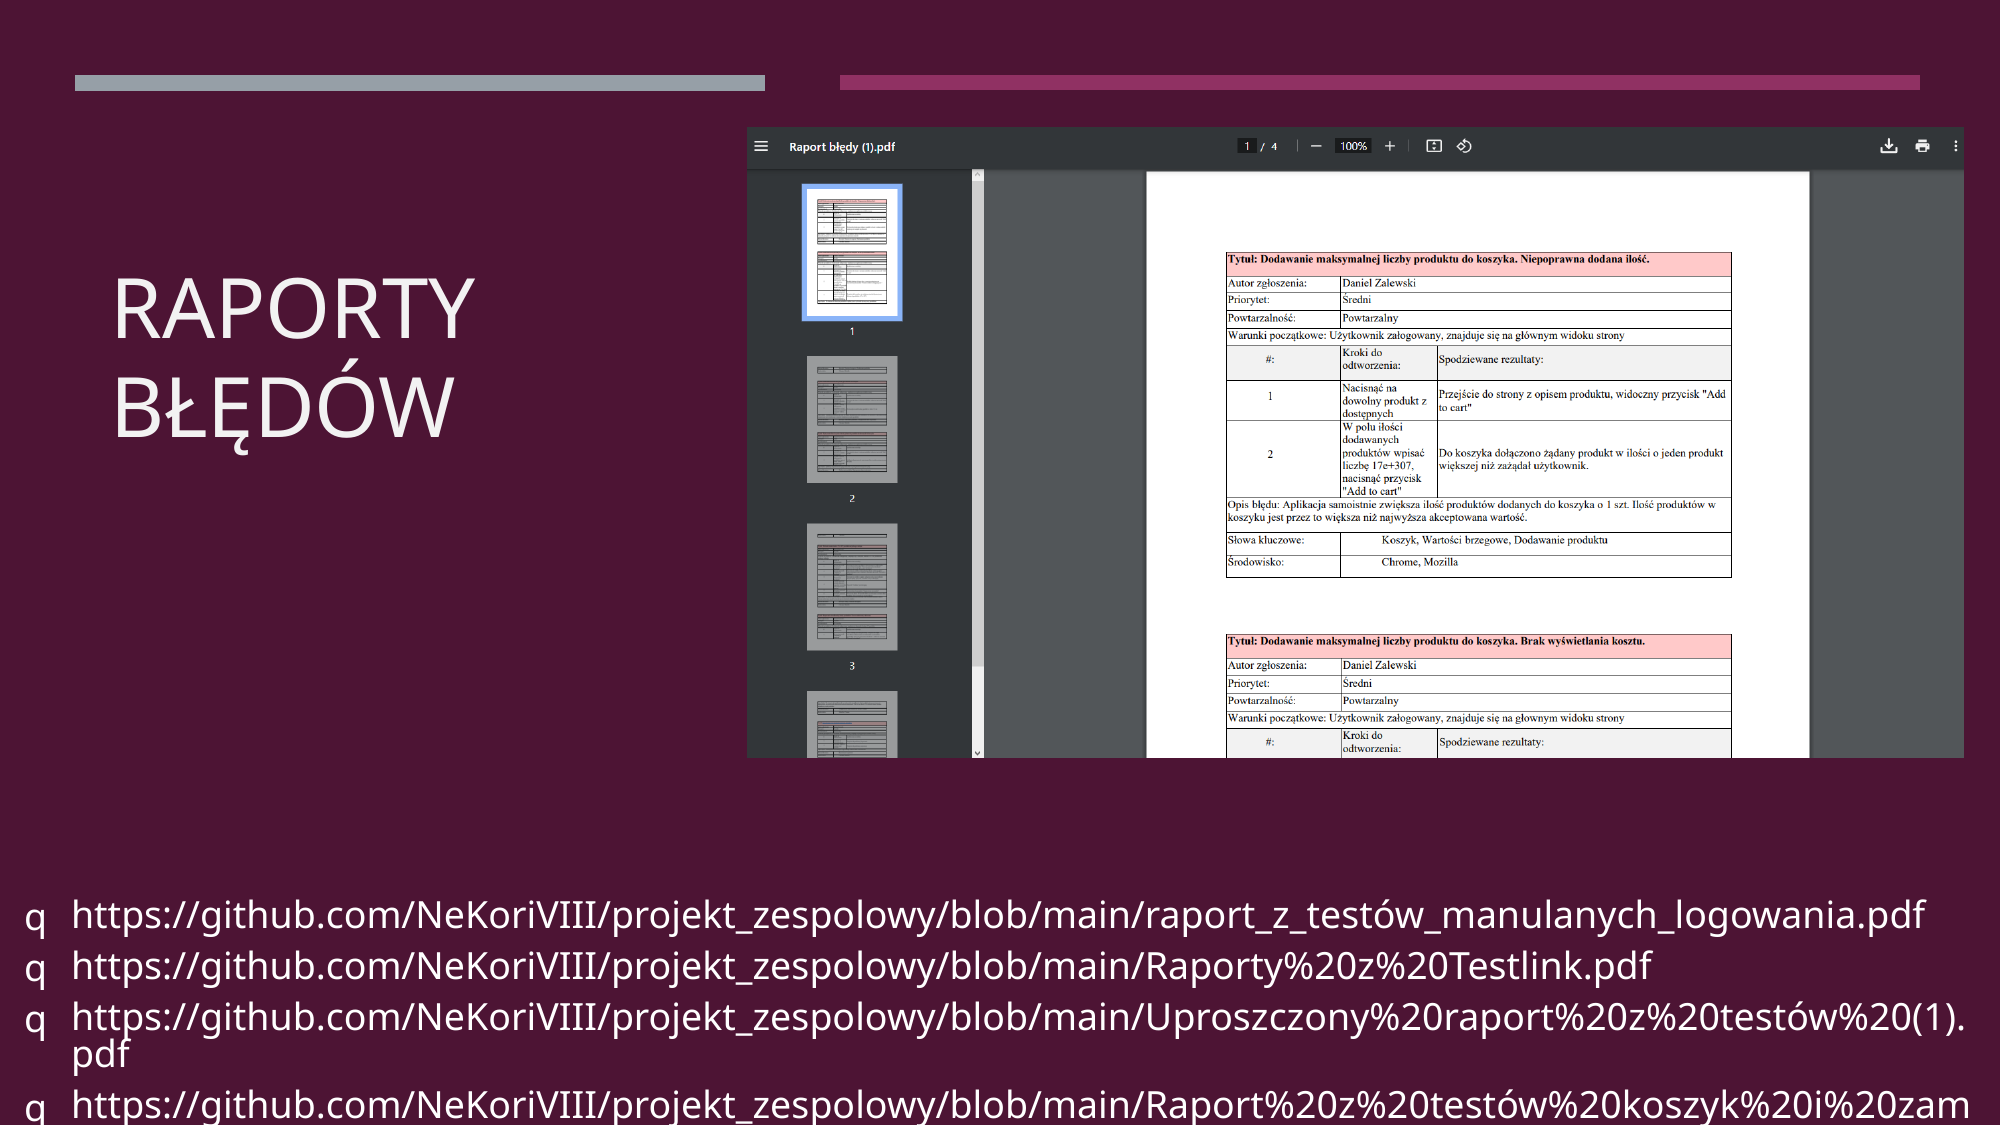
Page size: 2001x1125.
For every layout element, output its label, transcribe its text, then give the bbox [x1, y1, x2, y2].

picture [747, 127, 1964, 758]
text_box https://github.com/NeKoriVIII/projekt_zespolowy/blob/main/raport_z_testów_manulanych_logowania.pdf https://github.com/NeKoriVIII/projekt_zespolowy/blob/main/Raporty%20z%20Testlink.pdf https://github.com/NeKoriVIII/projekt_zespolowy/blob/main/Uproszczony%20raport%20z%20testów%20(1).pdf https://github.com/NeKoriVIII/projekt_zespolowy/blob/main/Raport%20z%20testów%20koszyk%20i%20zamawianie%20(1).pdf https://github.com/NeKoriVIII/projekt_zespolowy/blob/main/Raport%20błędy%20(1).pdf [9, 883, 1991, 1125]
text_box [0, 0, 2000, 1125]
title Raporty błędów [95, 247, 763, 883]
